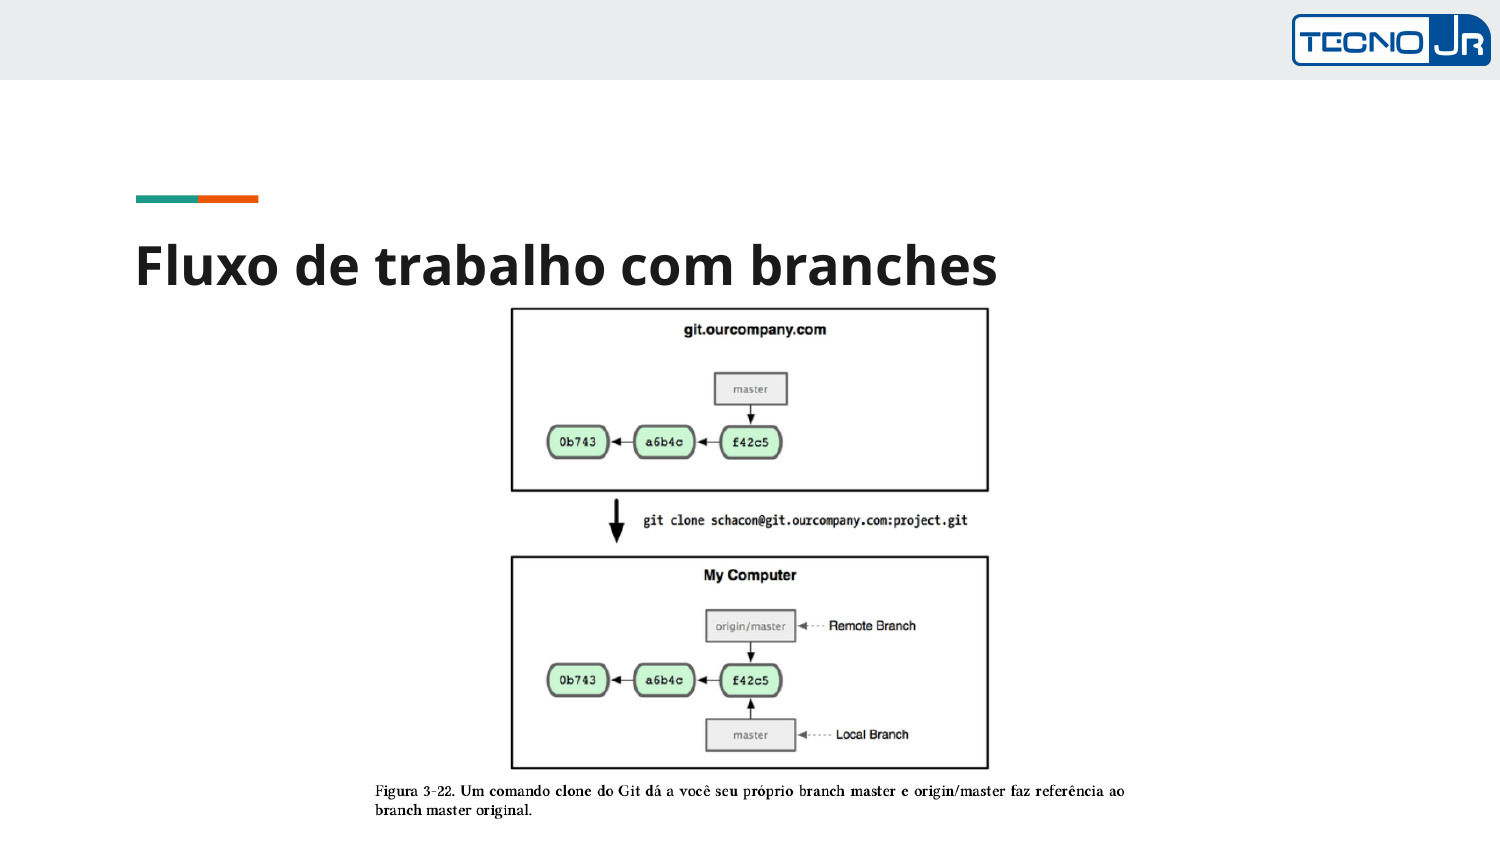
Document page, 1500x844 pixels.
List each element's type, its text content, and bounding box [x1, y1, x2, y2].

picture [1292, 14, 1491, 66]
title Fluxo de trabalho com branches [119, 216, 1381, 305]
picture [372, 304, 1128, 819]
